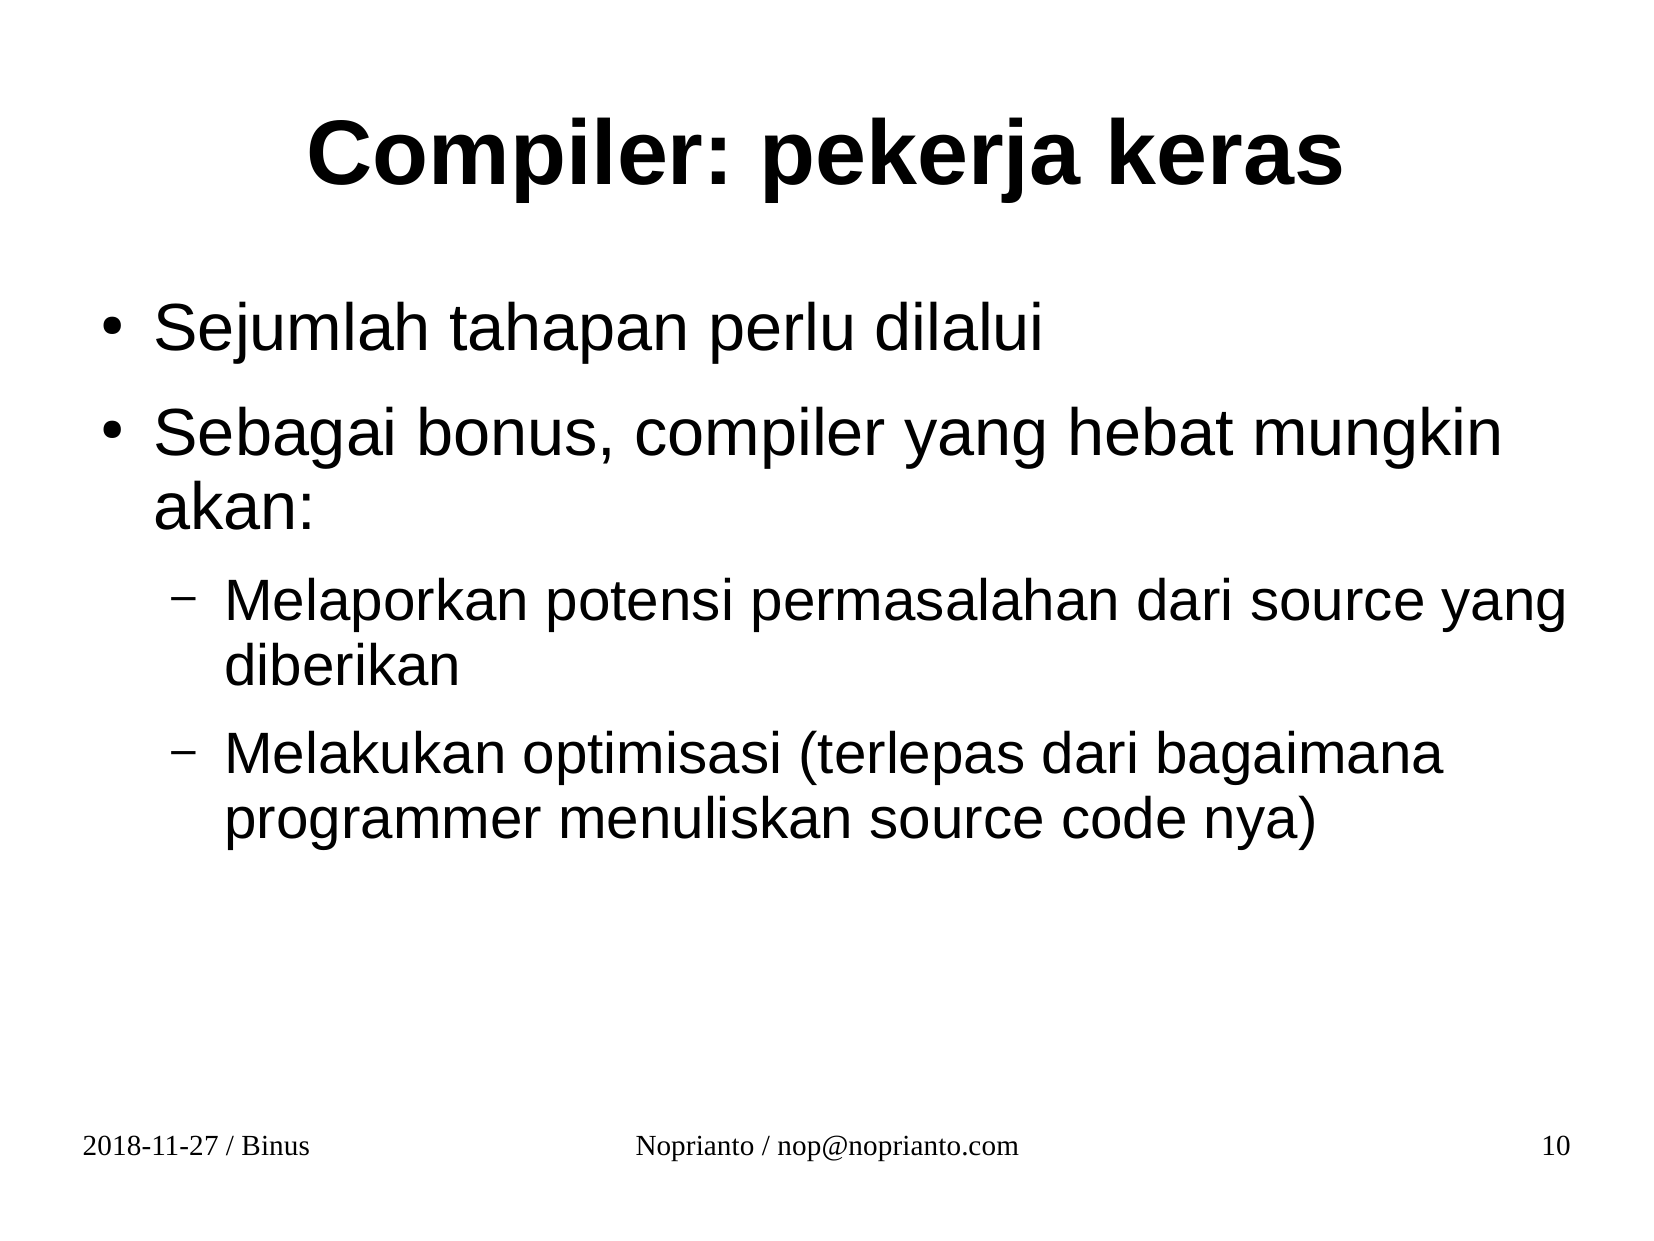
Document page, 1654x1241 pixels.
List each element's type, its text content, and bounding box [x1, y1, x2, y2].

title Compiler: pekerja keras [82, 49, 1571, 257]
list Sejumlah tahapan perlu dilalui Sebagai bonus, compiler yang hebat mungkin akan: Melaporkan potensi permasalahan dari source yang diberikan Melakukan optimisasi (terlepas dari bagaimana programmer menuliskan source code nya) [82, 290, 1571, 1010]
